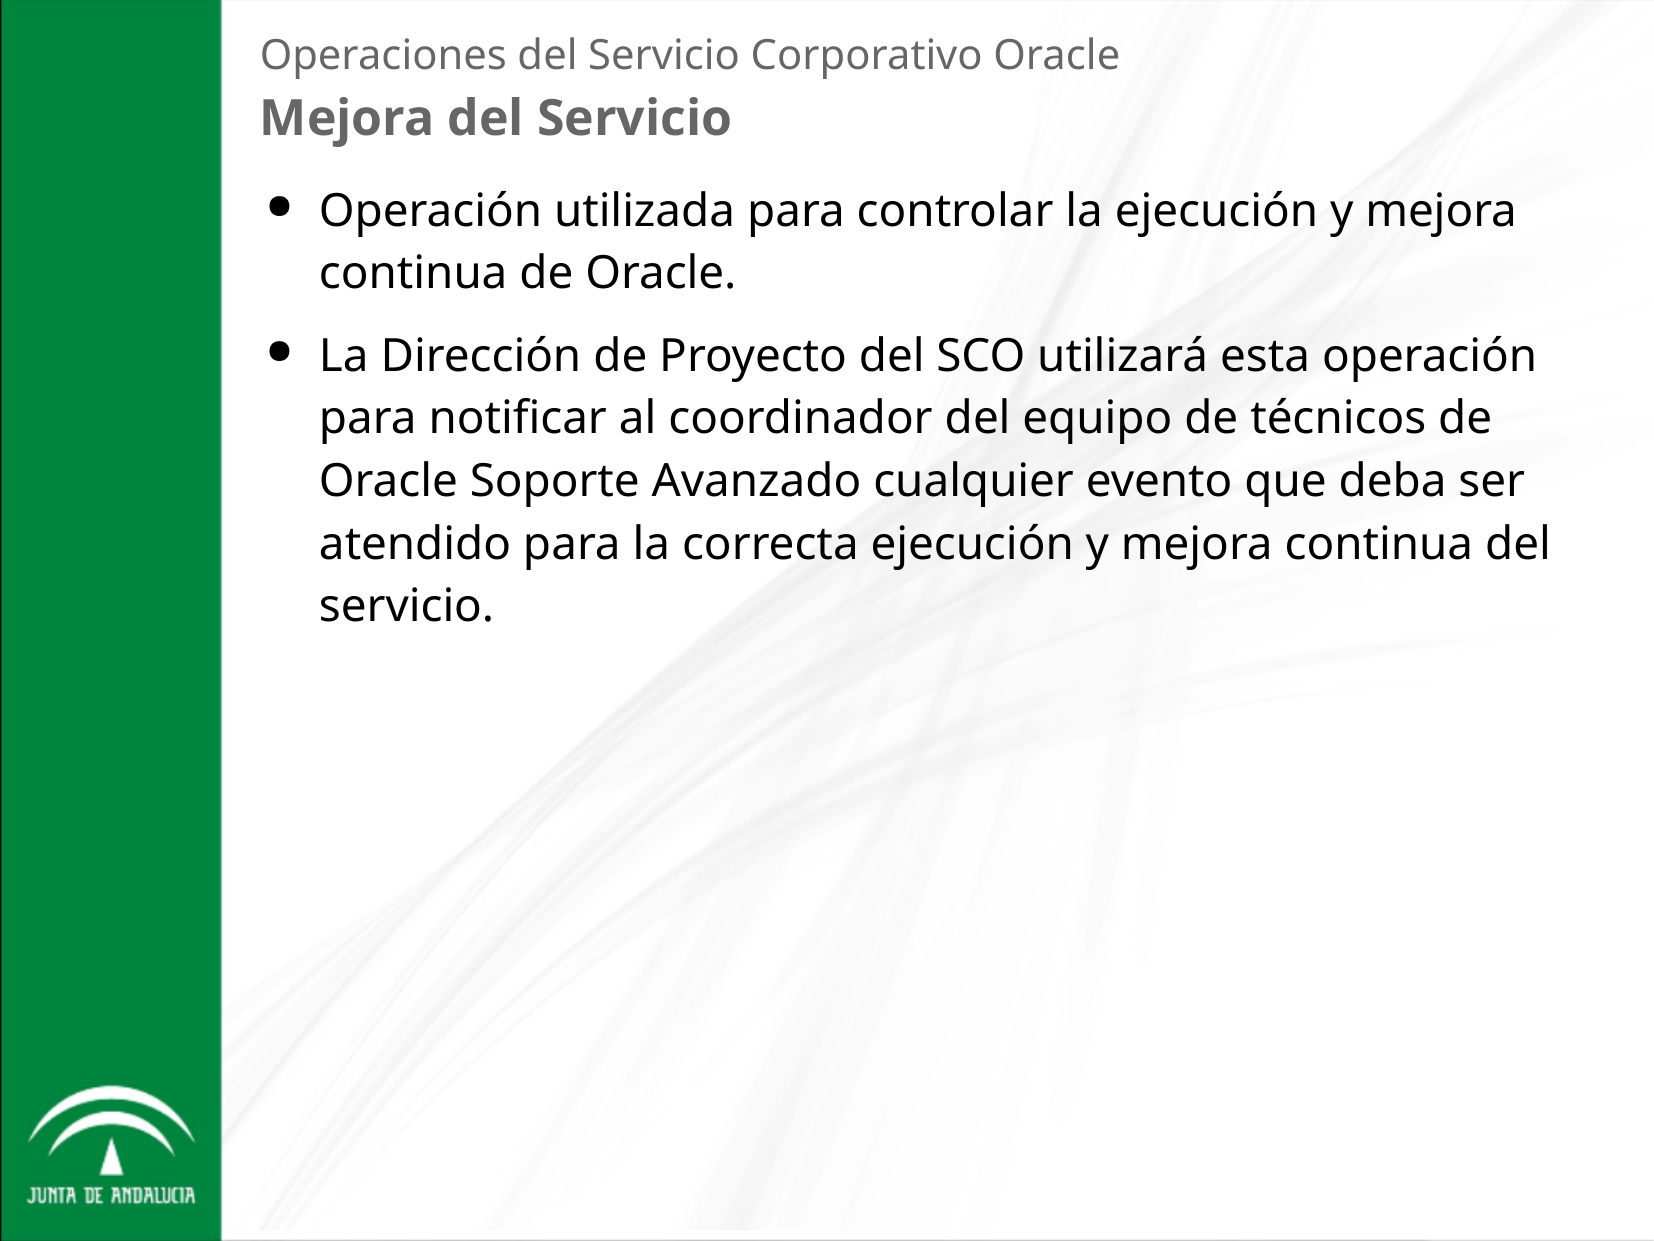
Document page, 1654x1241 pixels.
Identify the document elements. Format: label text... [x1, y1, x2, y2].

picture [0, 0, 1654, 1241]
title Operaciones del Servicio Corporativo Oracle Mejora del Servicio [259, 35, 1577, 139]
list Operación utilizada para controlar la ejecución y mejora continua de Oracle. La Dirección de Proyecto del SCO utilizará esta operación para notificar al coordinador del equipo de técnicos de Oracle Soporte Avanzado cualquier evento que deba ser atendido para la correcta ejecución y mejora continua del servicio. [248, 177, 1565, 996]
